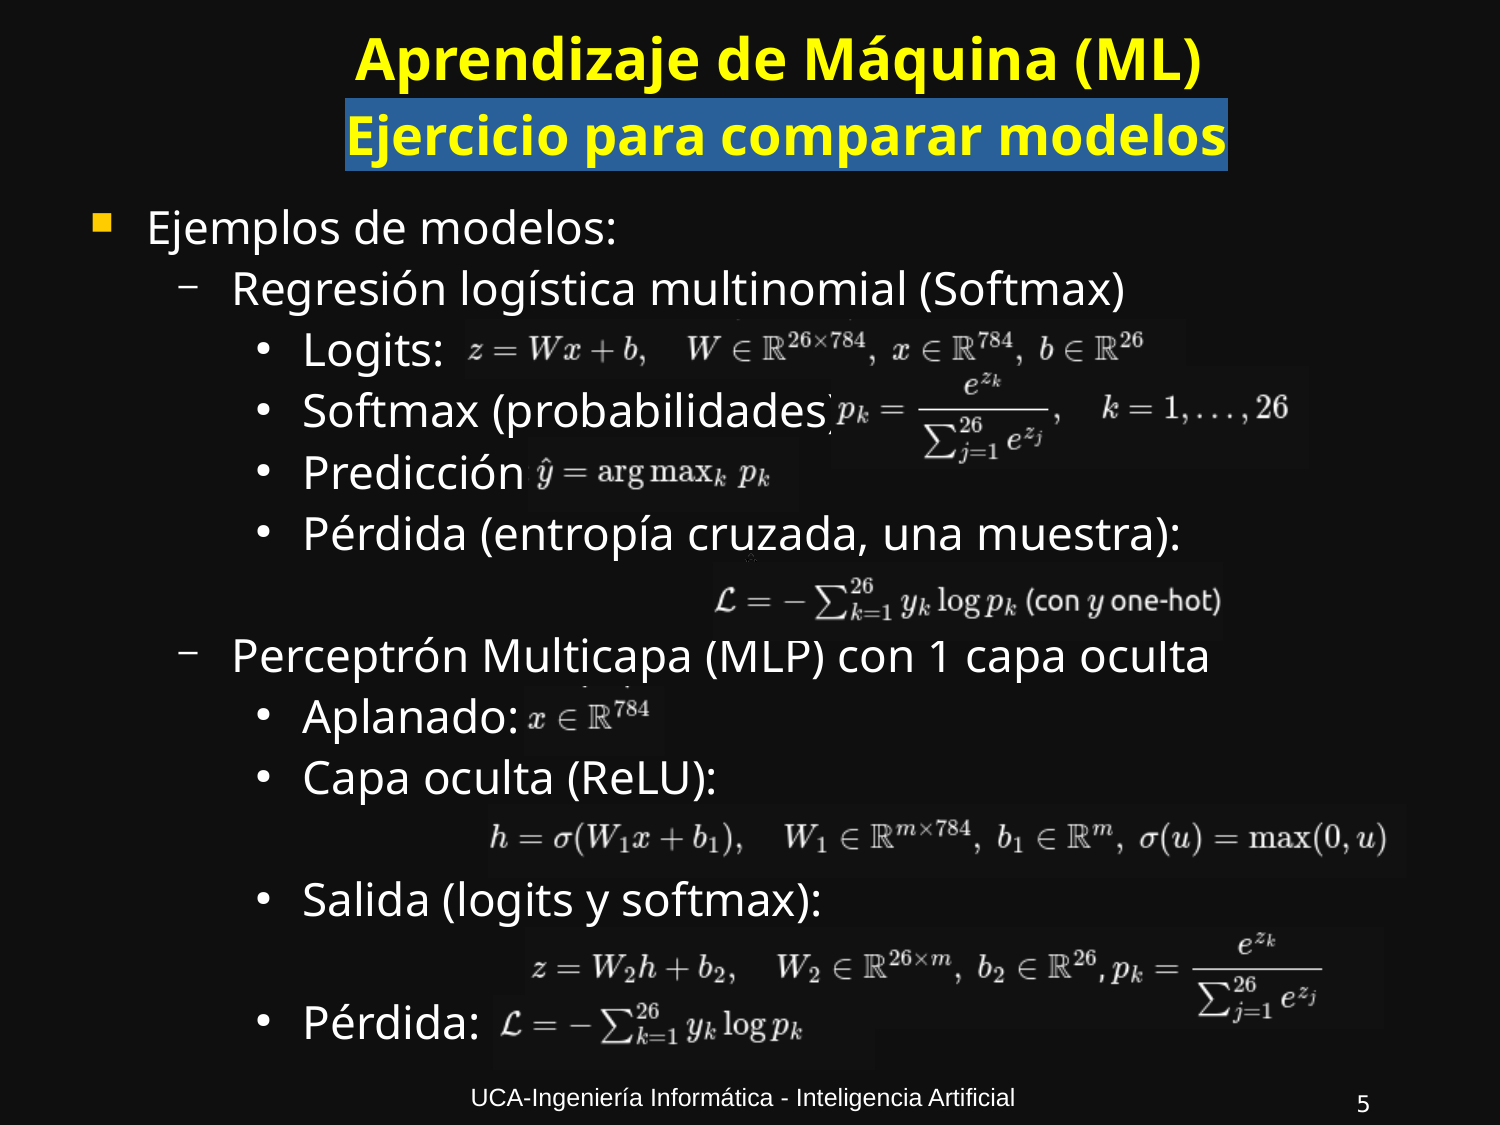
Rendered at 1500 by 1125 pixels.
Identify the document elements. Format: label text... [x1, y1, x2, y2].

picture [487, 804, 1407, 878]
picture [528, 437, 799, 512]
picture [523, 686, 665, 756]
picture [712, 562, 1223, 641]
title Aprendizaje de Máquina (ML) Ejercicio para comparar modelos [75, 38, 1463, 152]
text_box Ejemplos de modelos: Regresión logística multinomial (Softmax) Logits: Softmax (probabilidades): Predicción: Pérdida (entropía cruzada, una muestra): Perceptrón Multicapa (MLP) con 1 capa oculta Aplanado: Capa oculta (ReLU): Salida (logits y softmax): Pérdida: [75, 197, 1426, 1053]
picture [493, 927, 1385, 1070]
picture [465, 319, 1310, 469]
